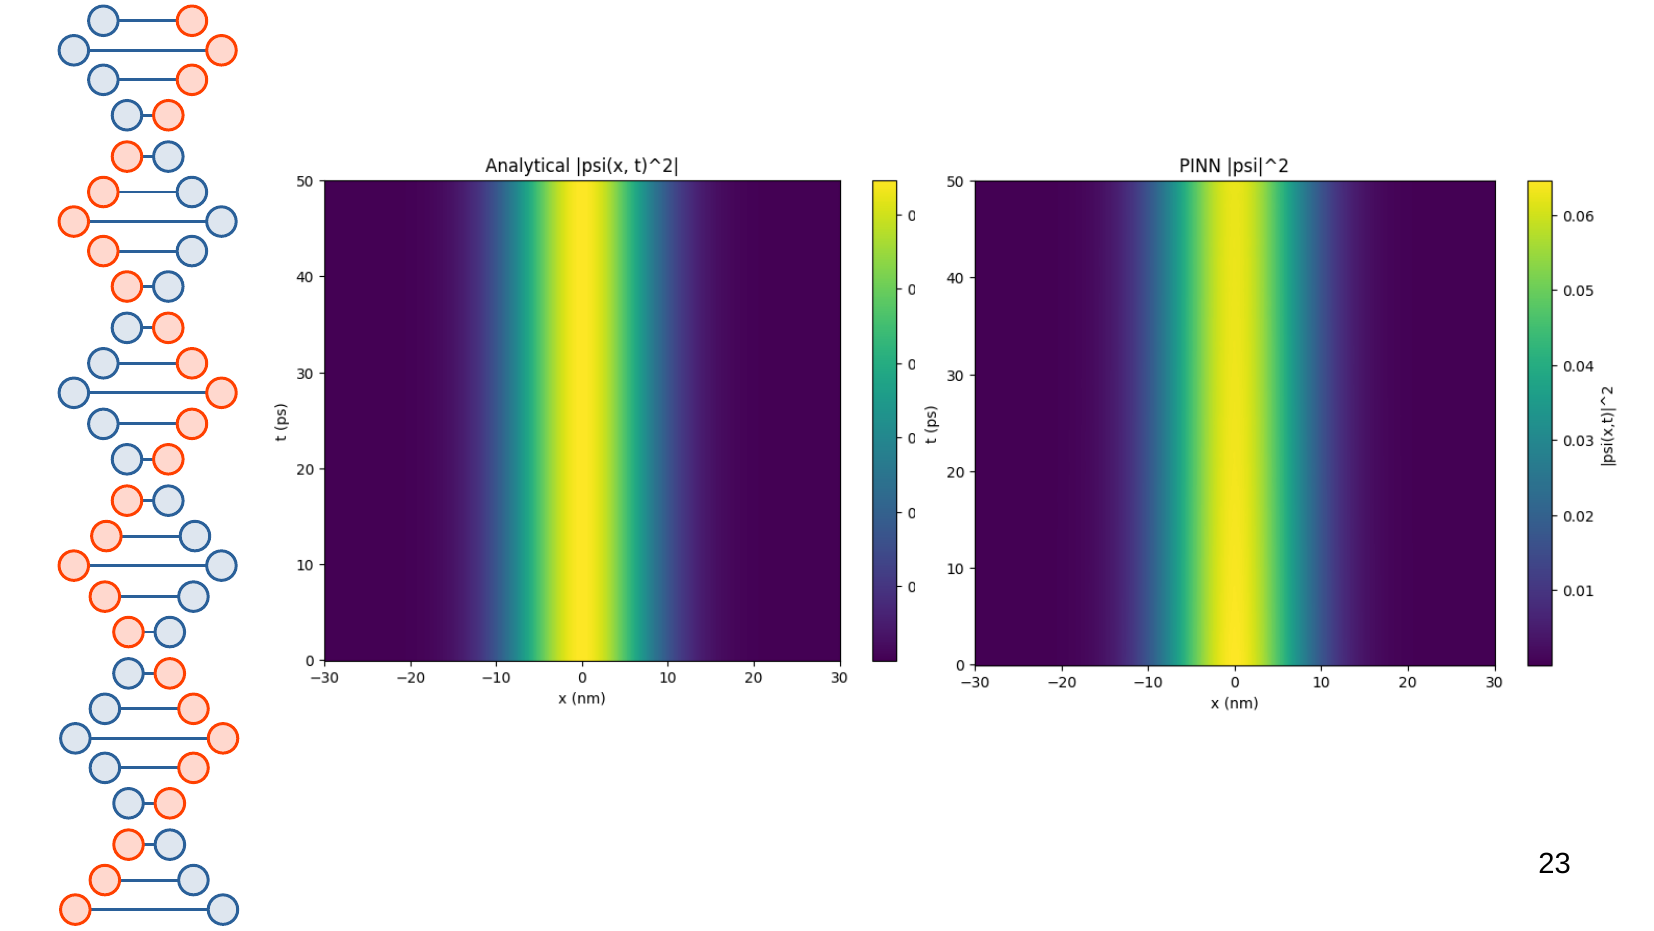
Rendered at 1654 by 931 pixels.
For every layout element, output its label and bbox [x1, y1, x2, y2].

picture [265, 147, 1625, 721]
